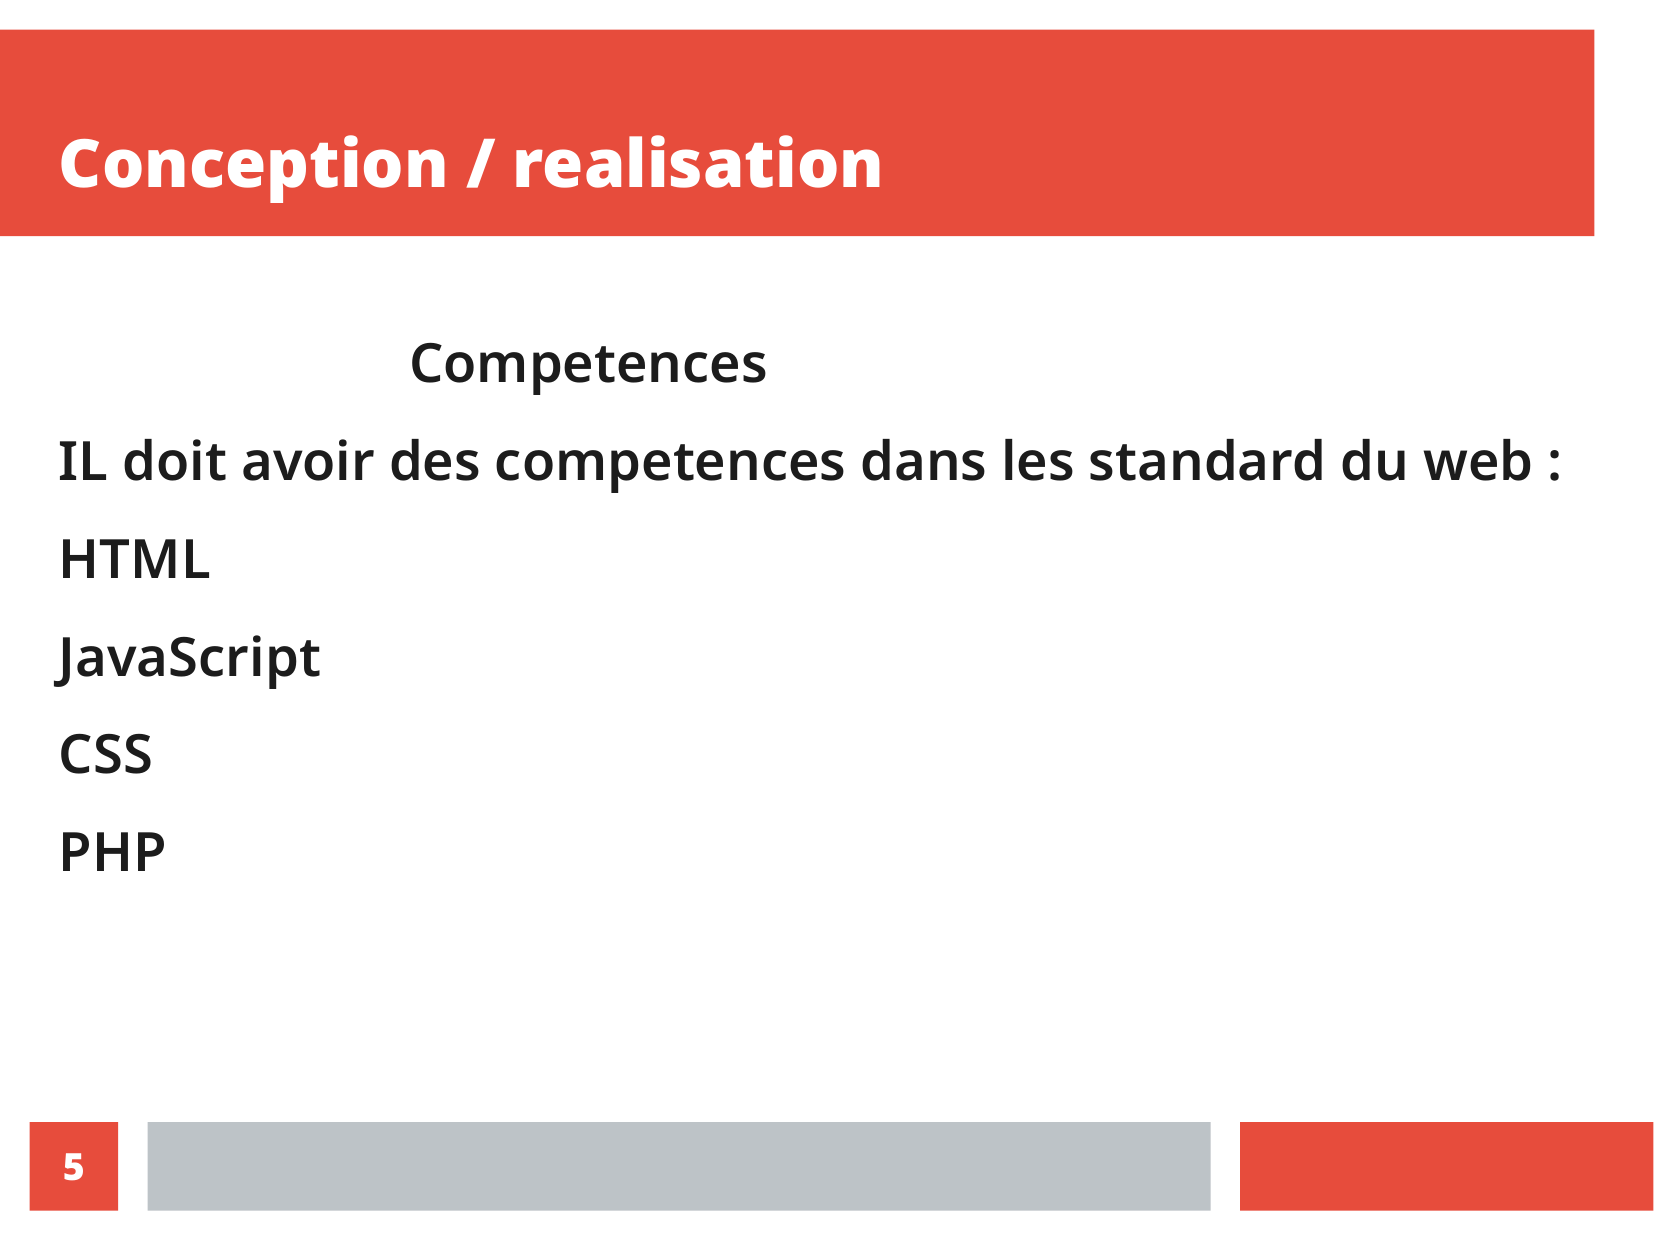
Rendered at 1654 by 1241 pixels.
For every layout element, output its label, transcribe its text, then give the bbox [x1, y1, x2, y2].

title Conception / realisation [59, 59, 1595, 207]
list Competences IL doit avoir des competences dans les standard du web : HTML JavaScript CSS PHP [59, 324, 1565, 1093]
